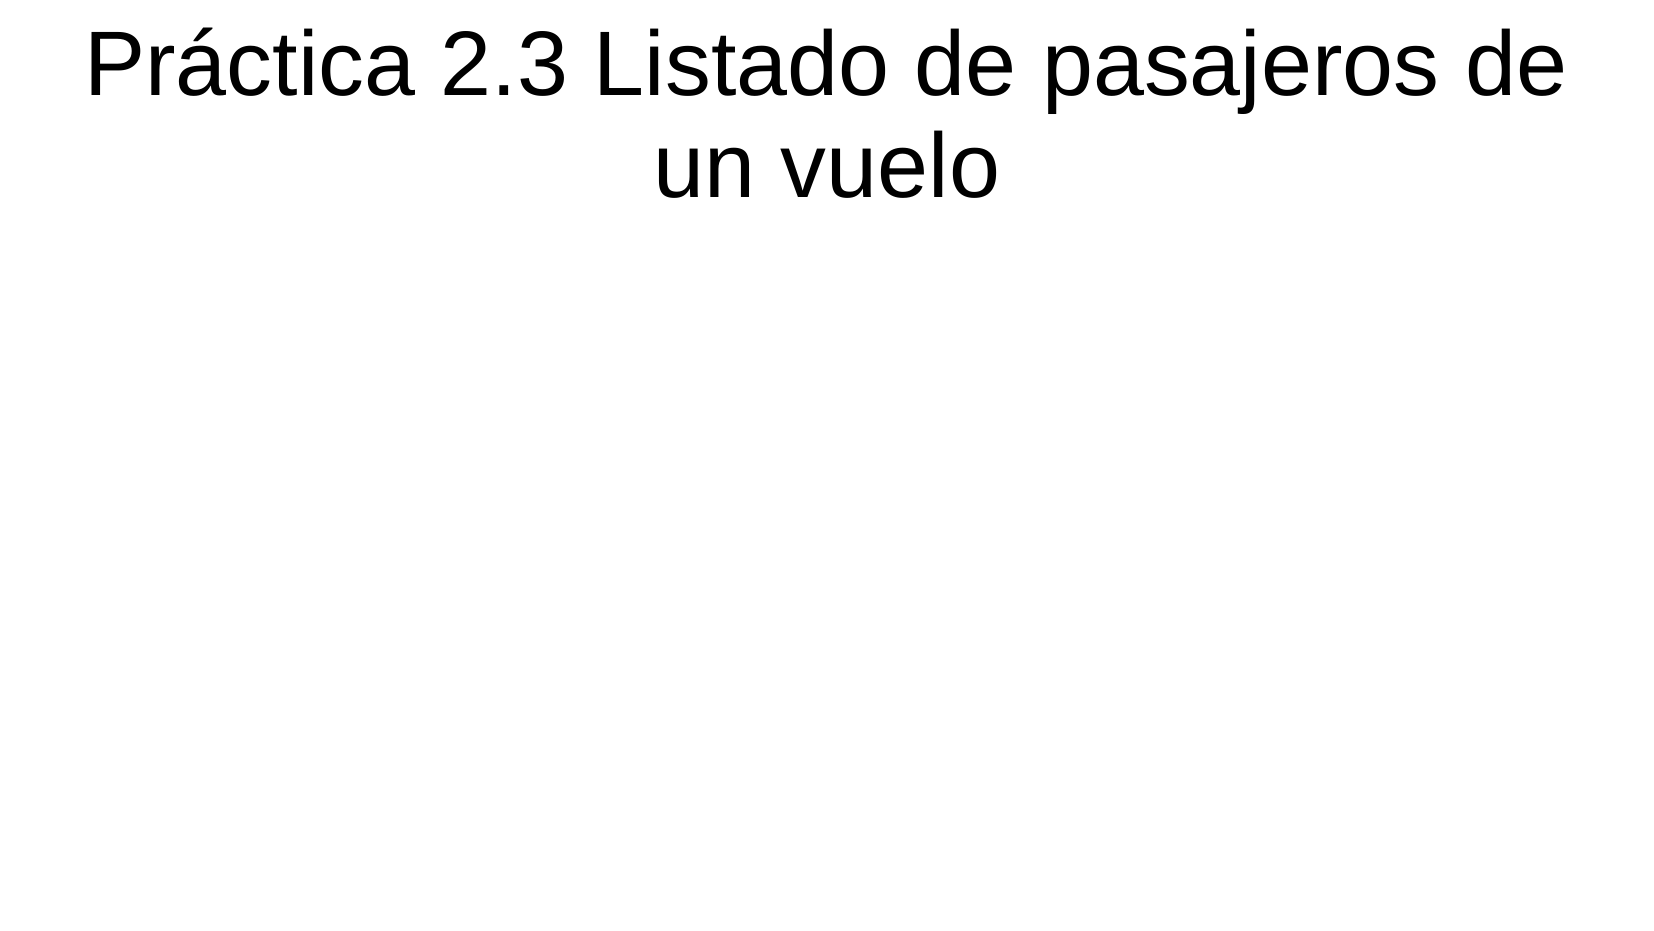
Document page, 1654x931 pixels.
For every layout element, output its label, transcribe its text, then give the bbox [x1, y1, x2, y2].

title Práctica 2.3 Listado de pasajeros de un vuelo [82, 12, 1571, 218]
